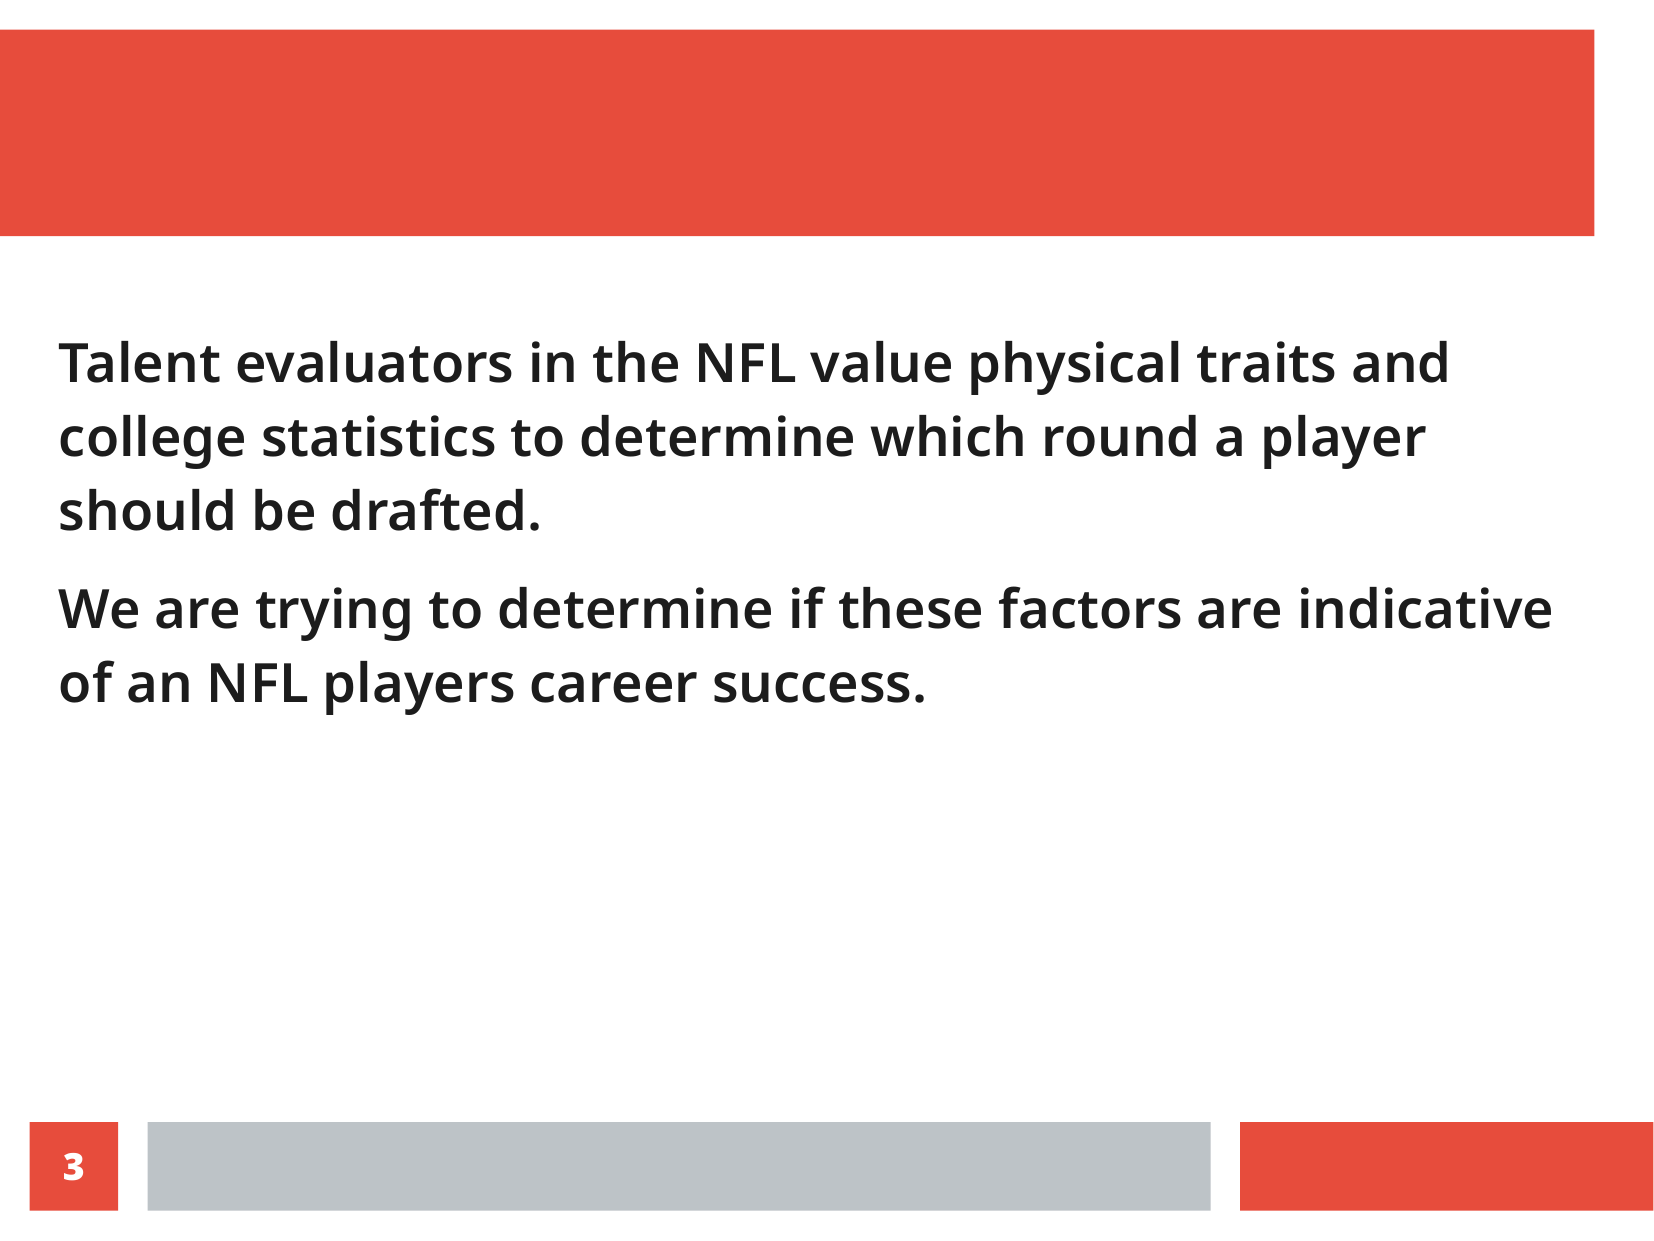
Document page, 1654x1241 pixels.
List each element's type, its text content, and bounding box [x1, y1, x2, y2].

list Talent evaluators in the NFL value physical traits and college statistics to determine which round a player should be drafted. We are trying to determine if these factors are indicative of an NFL players career success. [59, 324, 1565, 1093]
